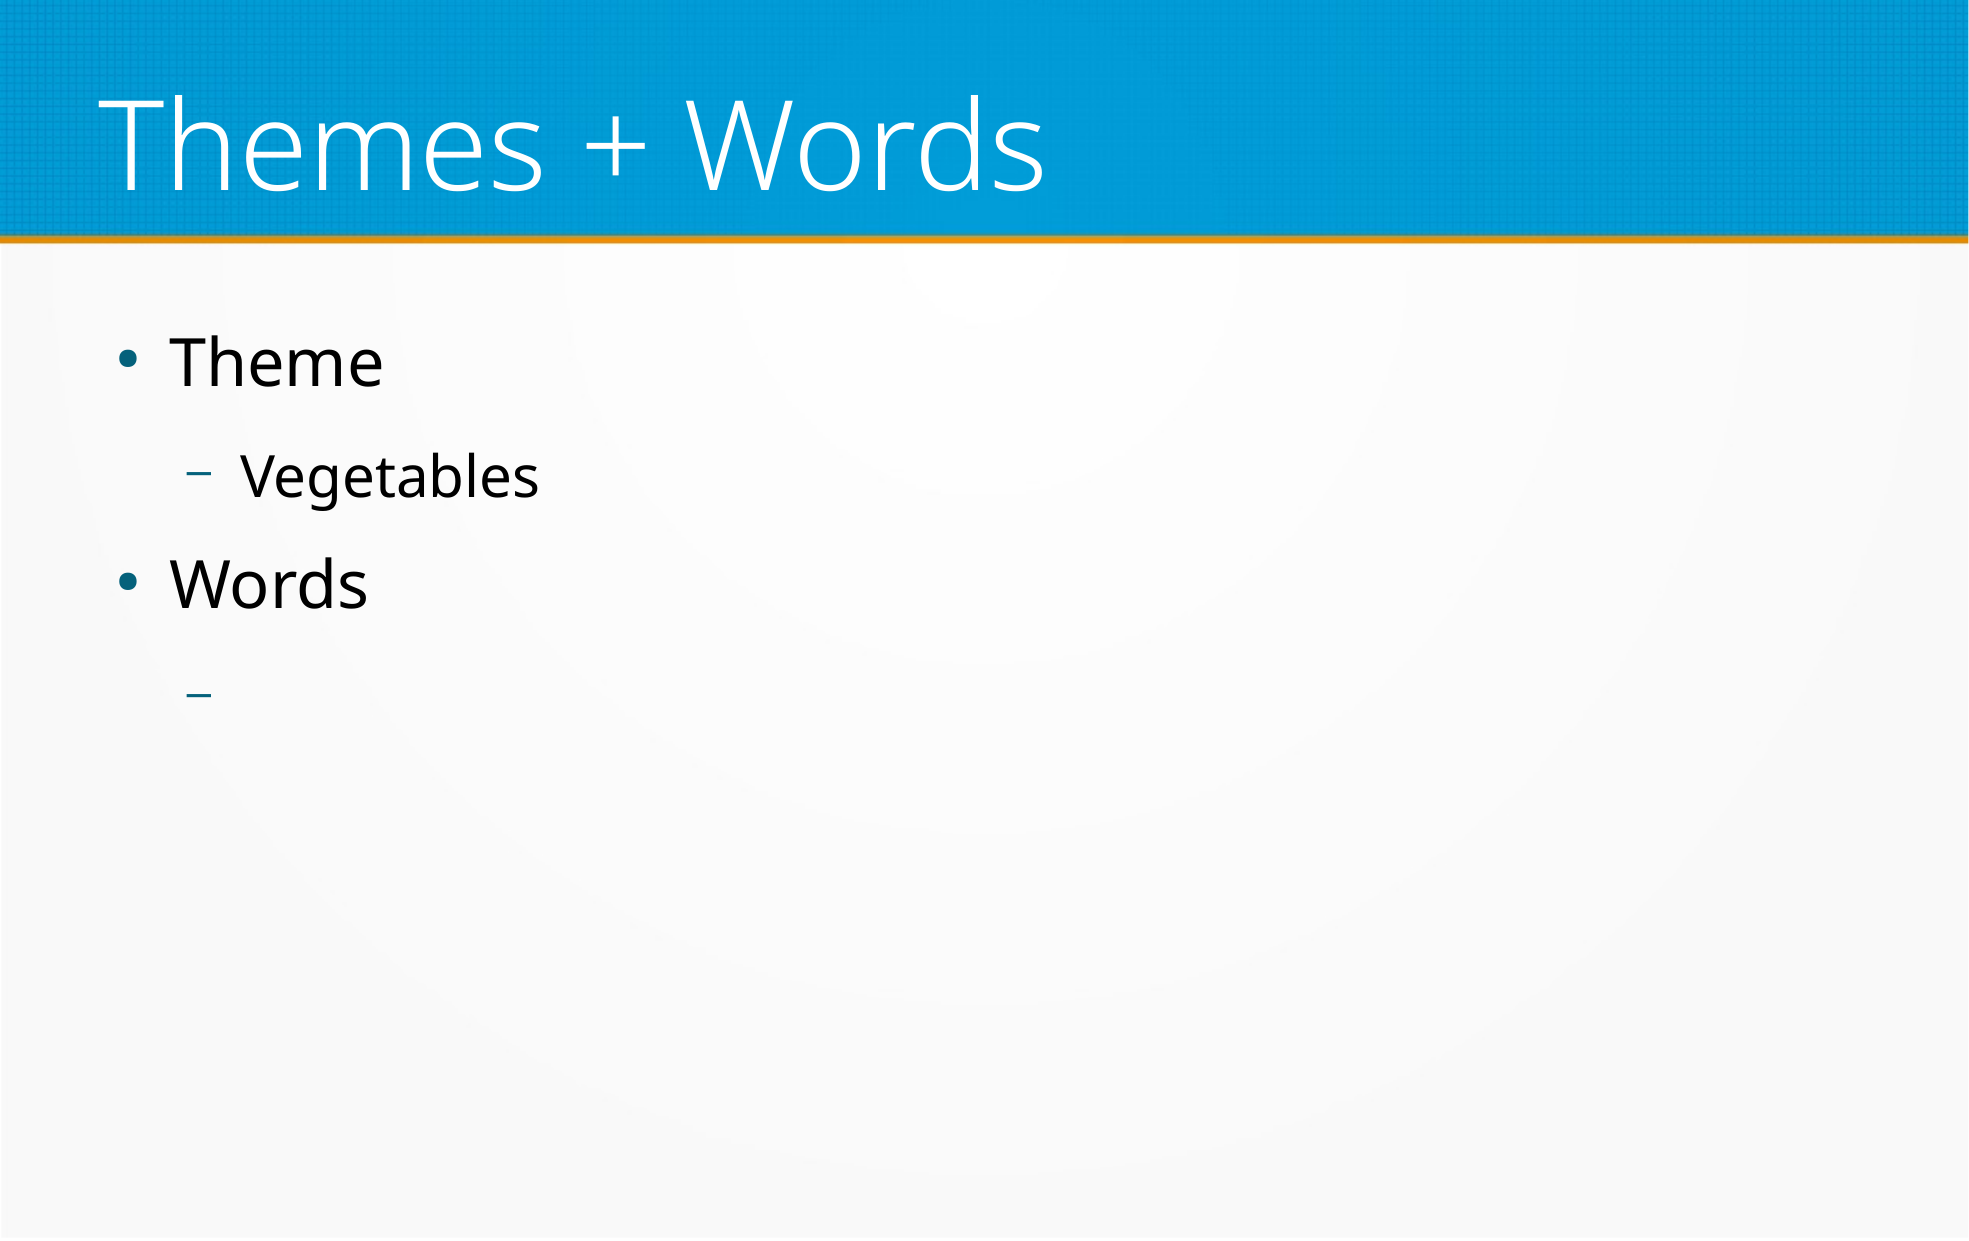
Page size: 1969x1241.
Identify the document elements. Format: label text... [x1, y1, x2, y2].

list Theme Vegetables Words [98, 315, 1861, 1081]
title Themes + Words [98, 19, 1870, 227]
picture [0, 233, 1969, 1241]
